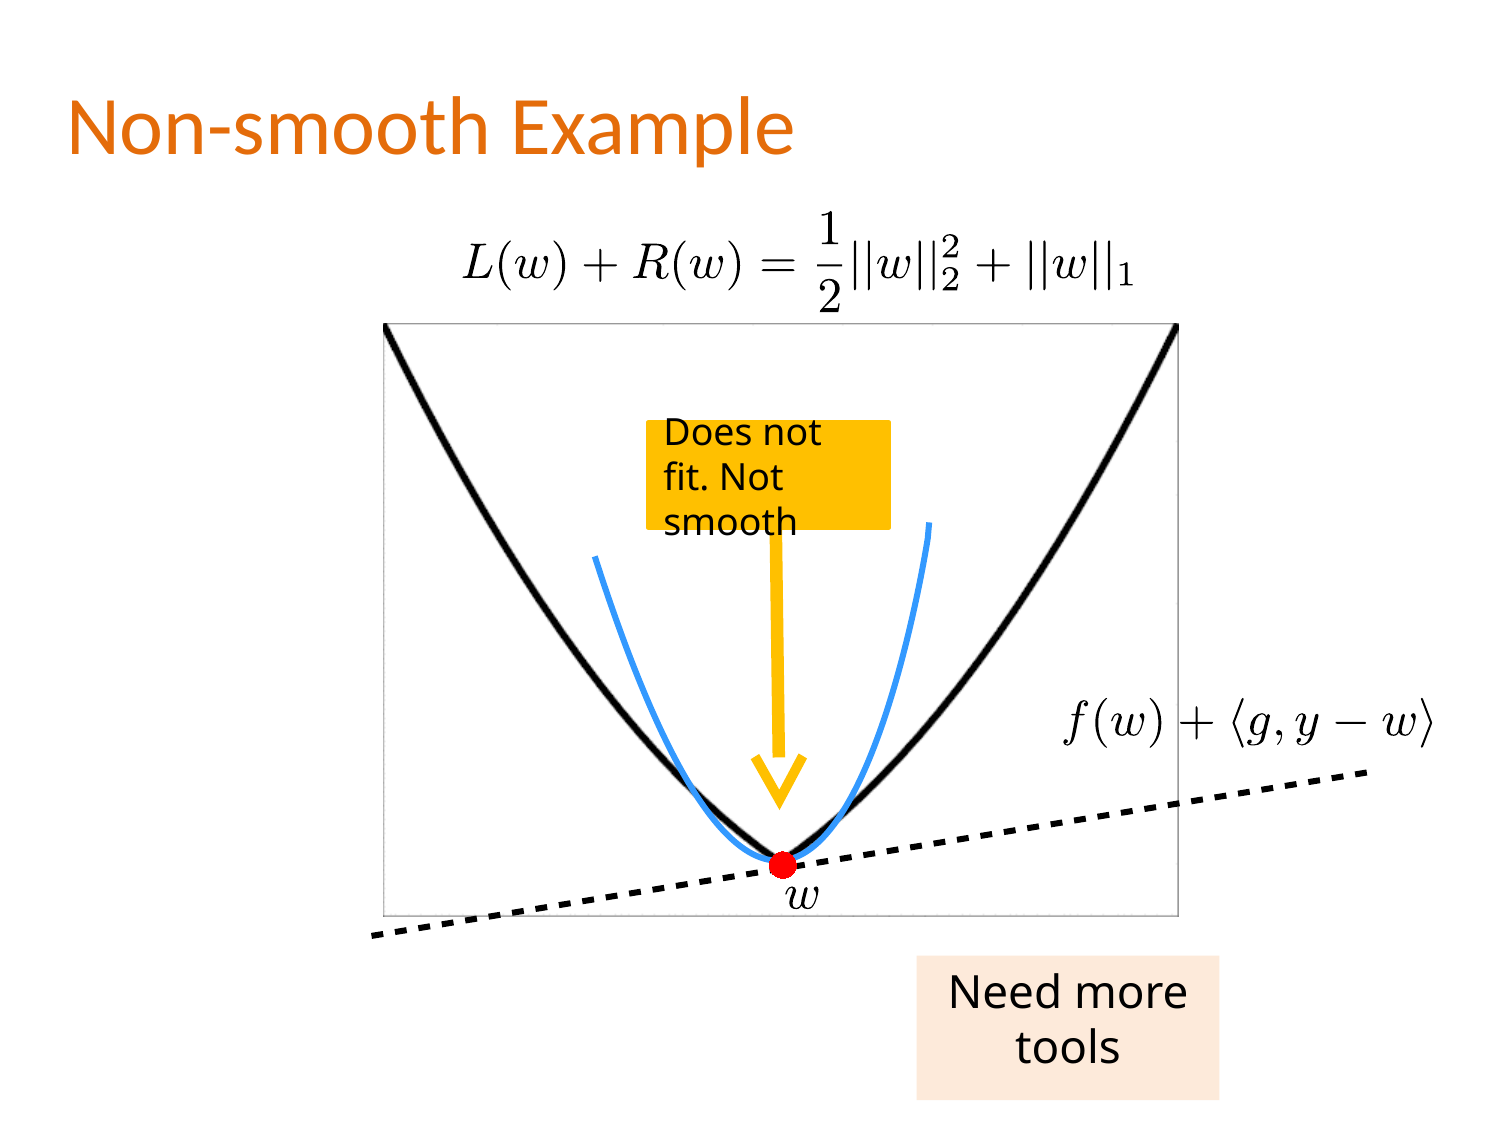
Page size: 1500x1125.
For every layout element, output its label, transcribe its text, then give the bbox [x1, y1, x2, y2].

text_box [783, 886, 822, 910]
text_box Need more tools [916, 955, 1220, 1101]
text_box [1060, 697, 1438, 748]
text_box Non-smooth Example [51, 27, 1432, 215]
text_box Does not fit. Not smooth [648, 422, 889, 529]
text_box [769, 851, 797, 879]
picture [383, 323, 1179, 917]
text_box [460, 210, 1136, 313]
